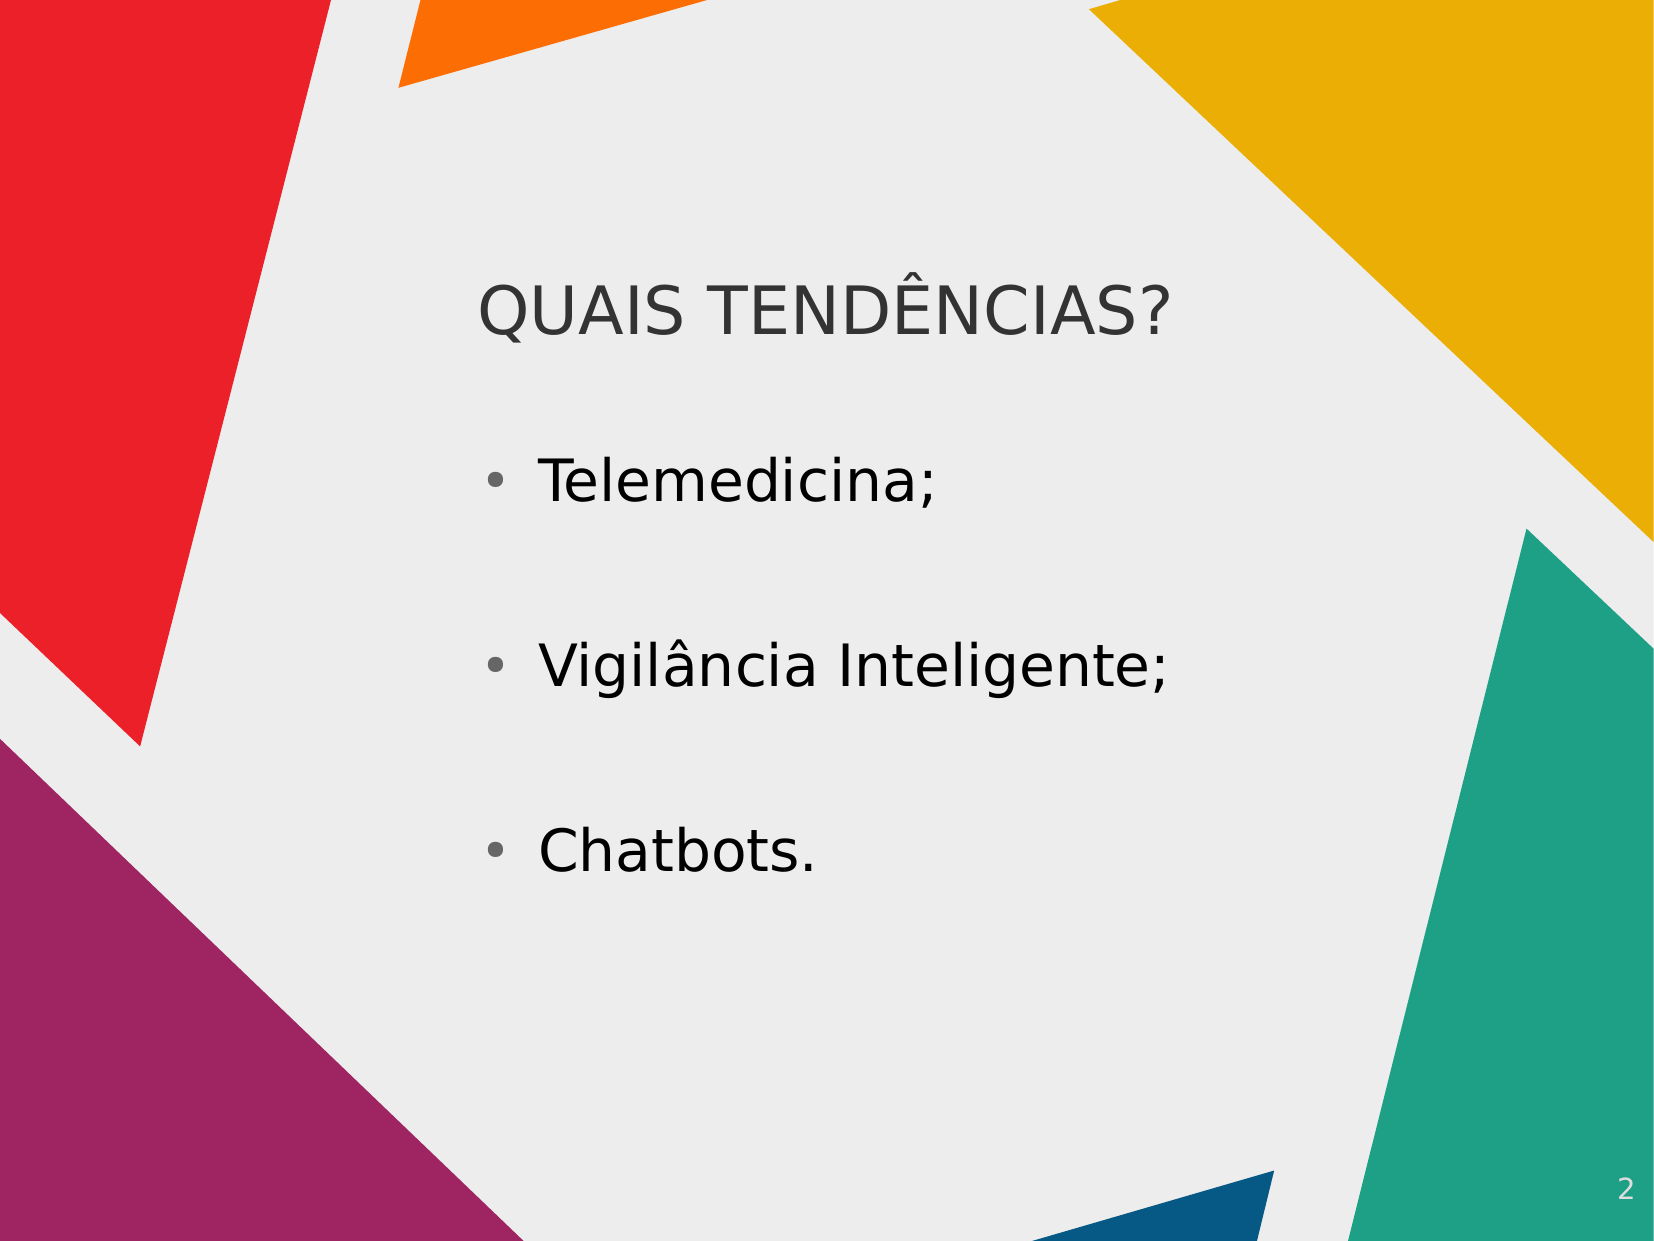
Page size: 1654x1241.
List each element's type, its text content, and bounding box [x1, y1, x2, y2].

title QUAIS TENDÊNCIAS? [467, 188, 1185, 434]
list Telemedicina; Vigilância Inteligente; Chatbots. [467, 447, 1191, 1005]
